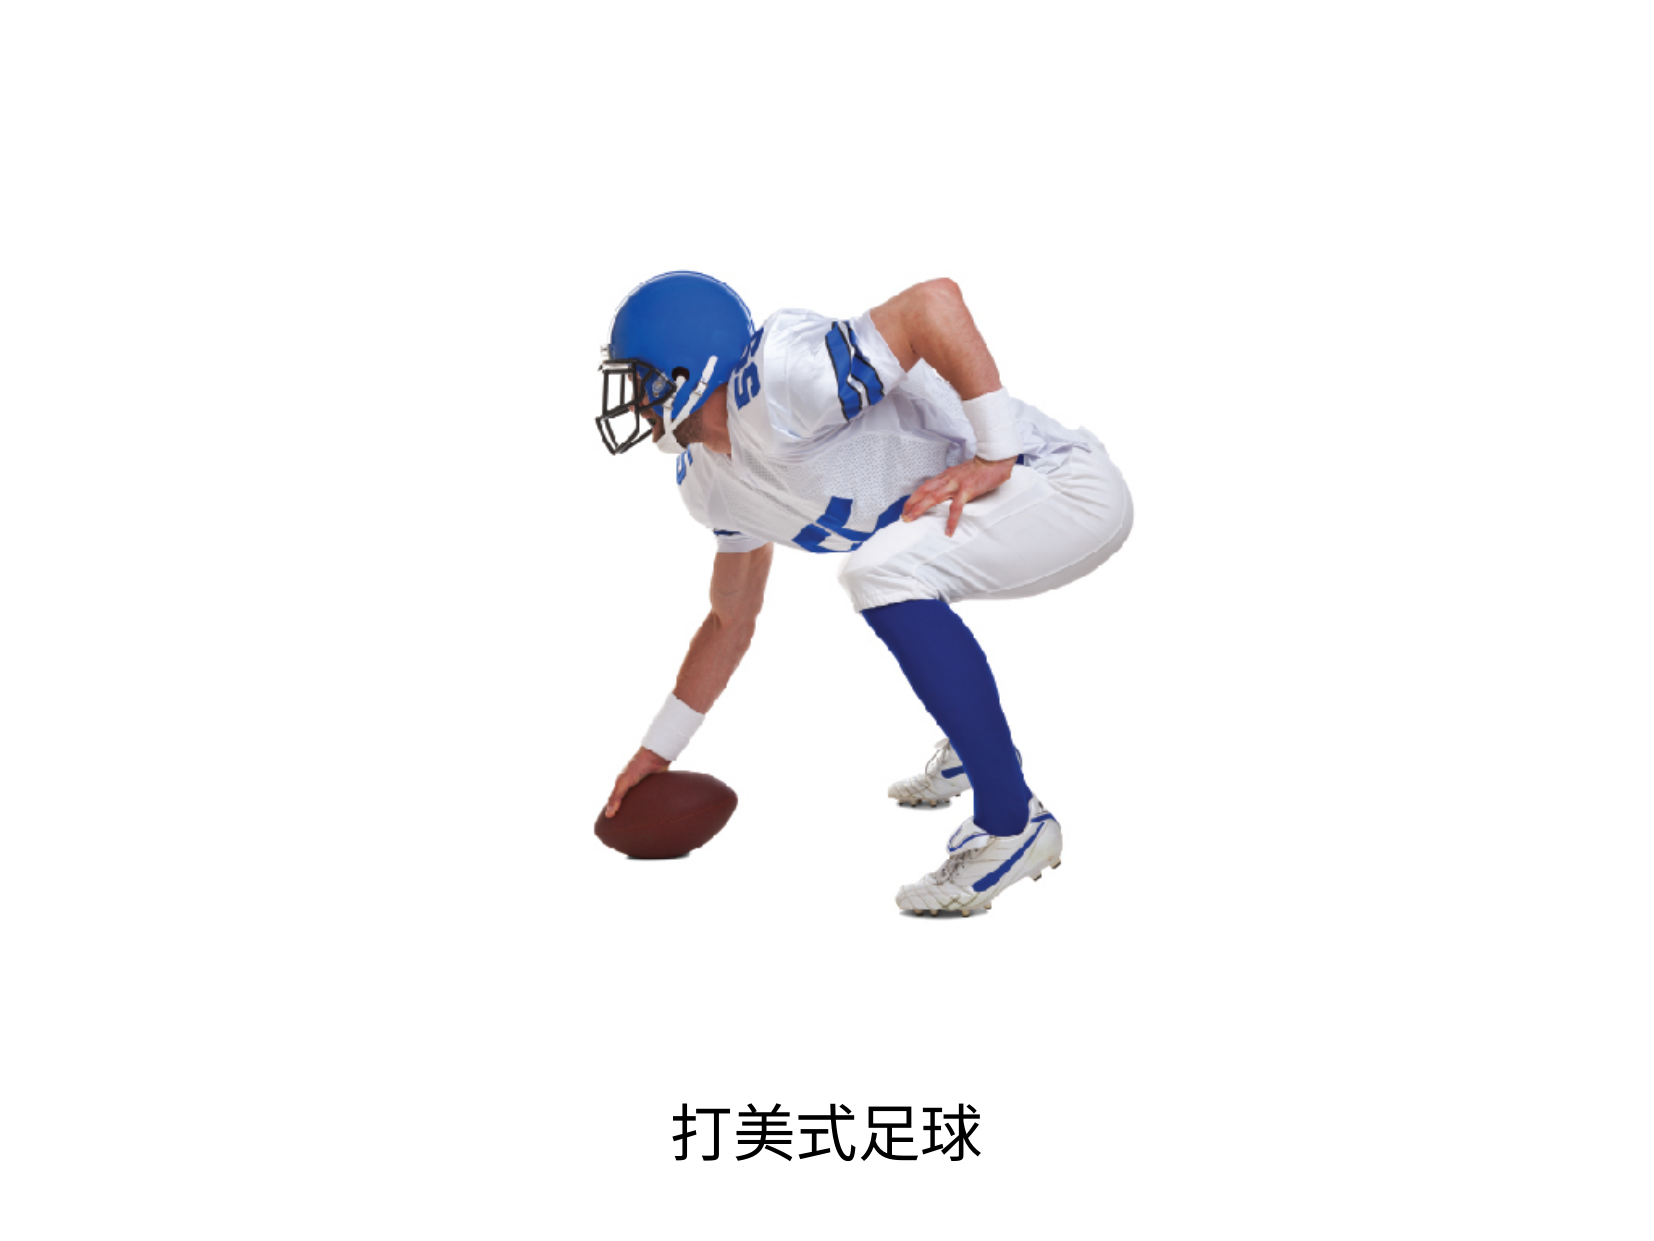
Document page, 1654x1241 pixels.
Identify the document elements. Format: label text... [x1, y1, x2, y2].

picture [0, 0, 1654, 1241]
title 打美式足球 [82, 1025, 1571, 1233]
